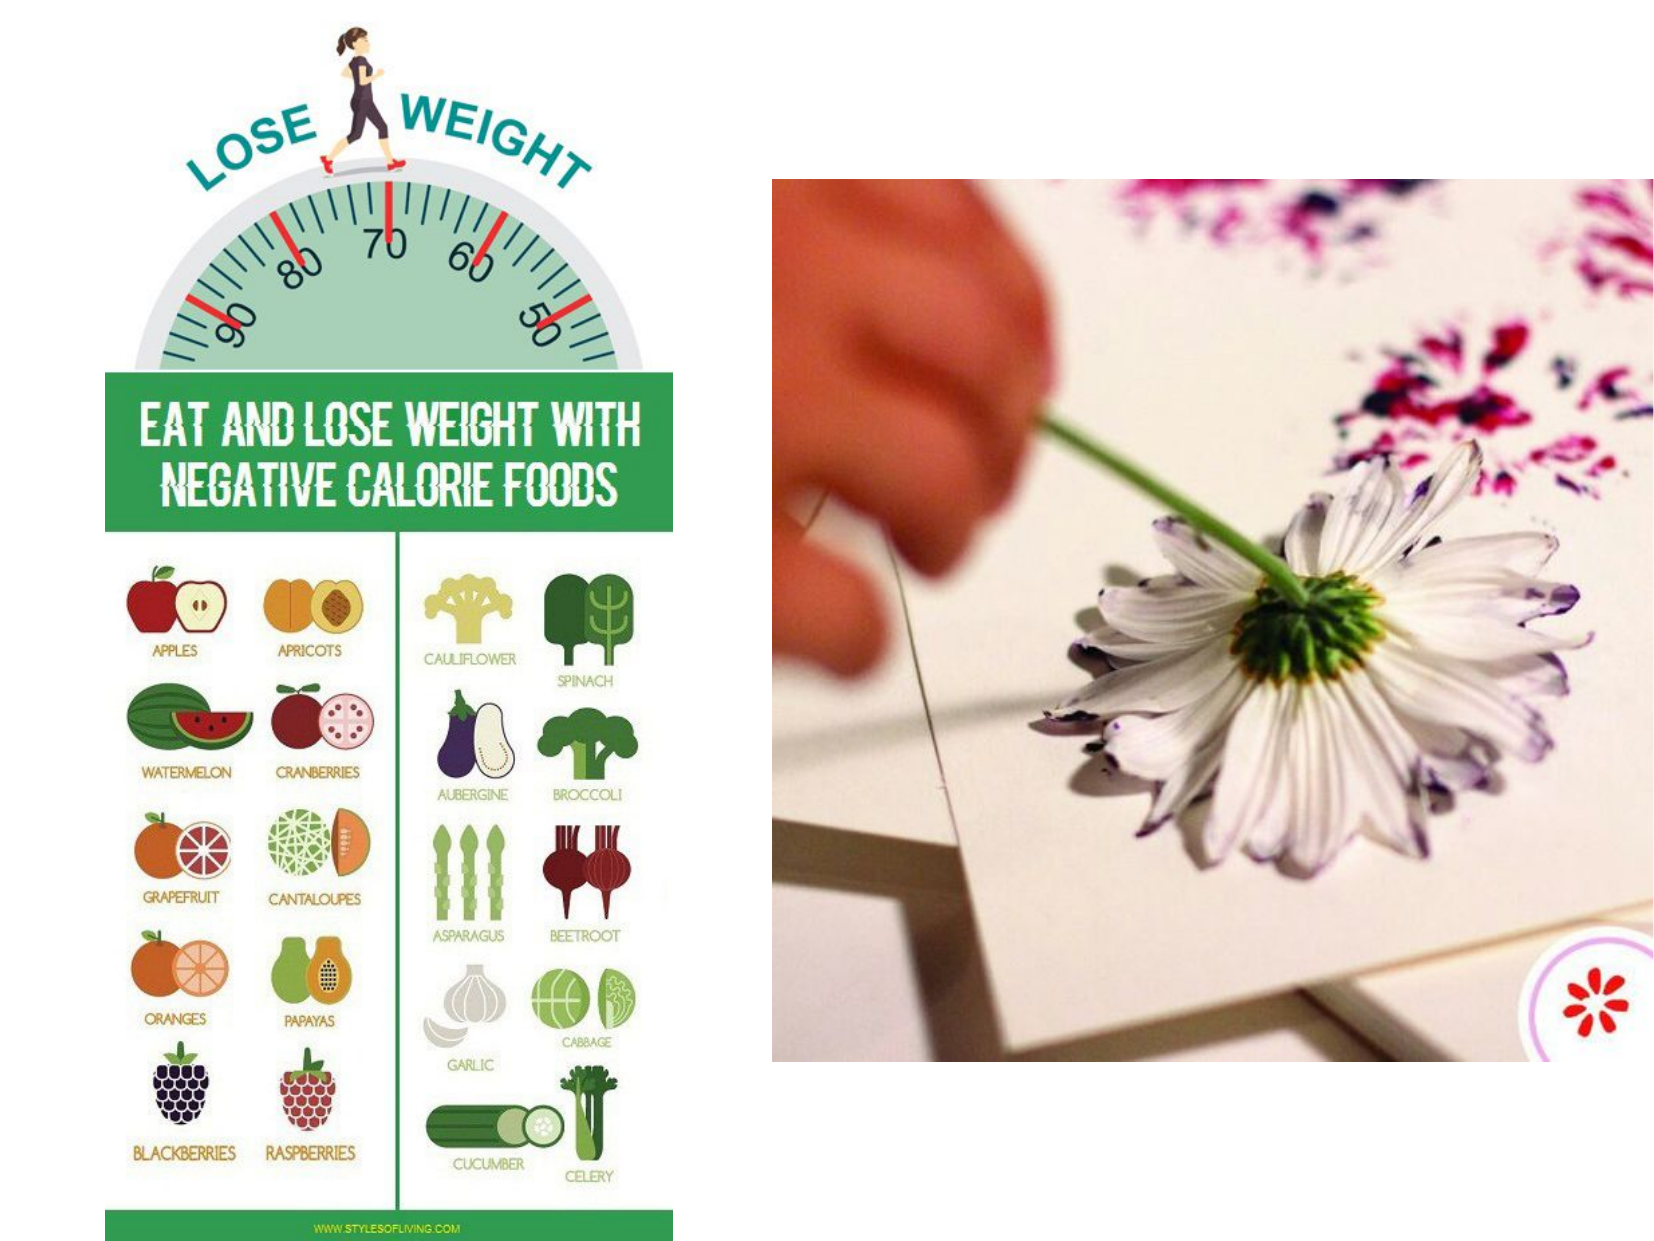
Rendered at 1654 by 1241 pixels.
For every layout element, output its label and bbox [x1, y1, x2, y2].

picture [772, 179, 1654, 1062]
picture [105, 0, 673, 1241]
